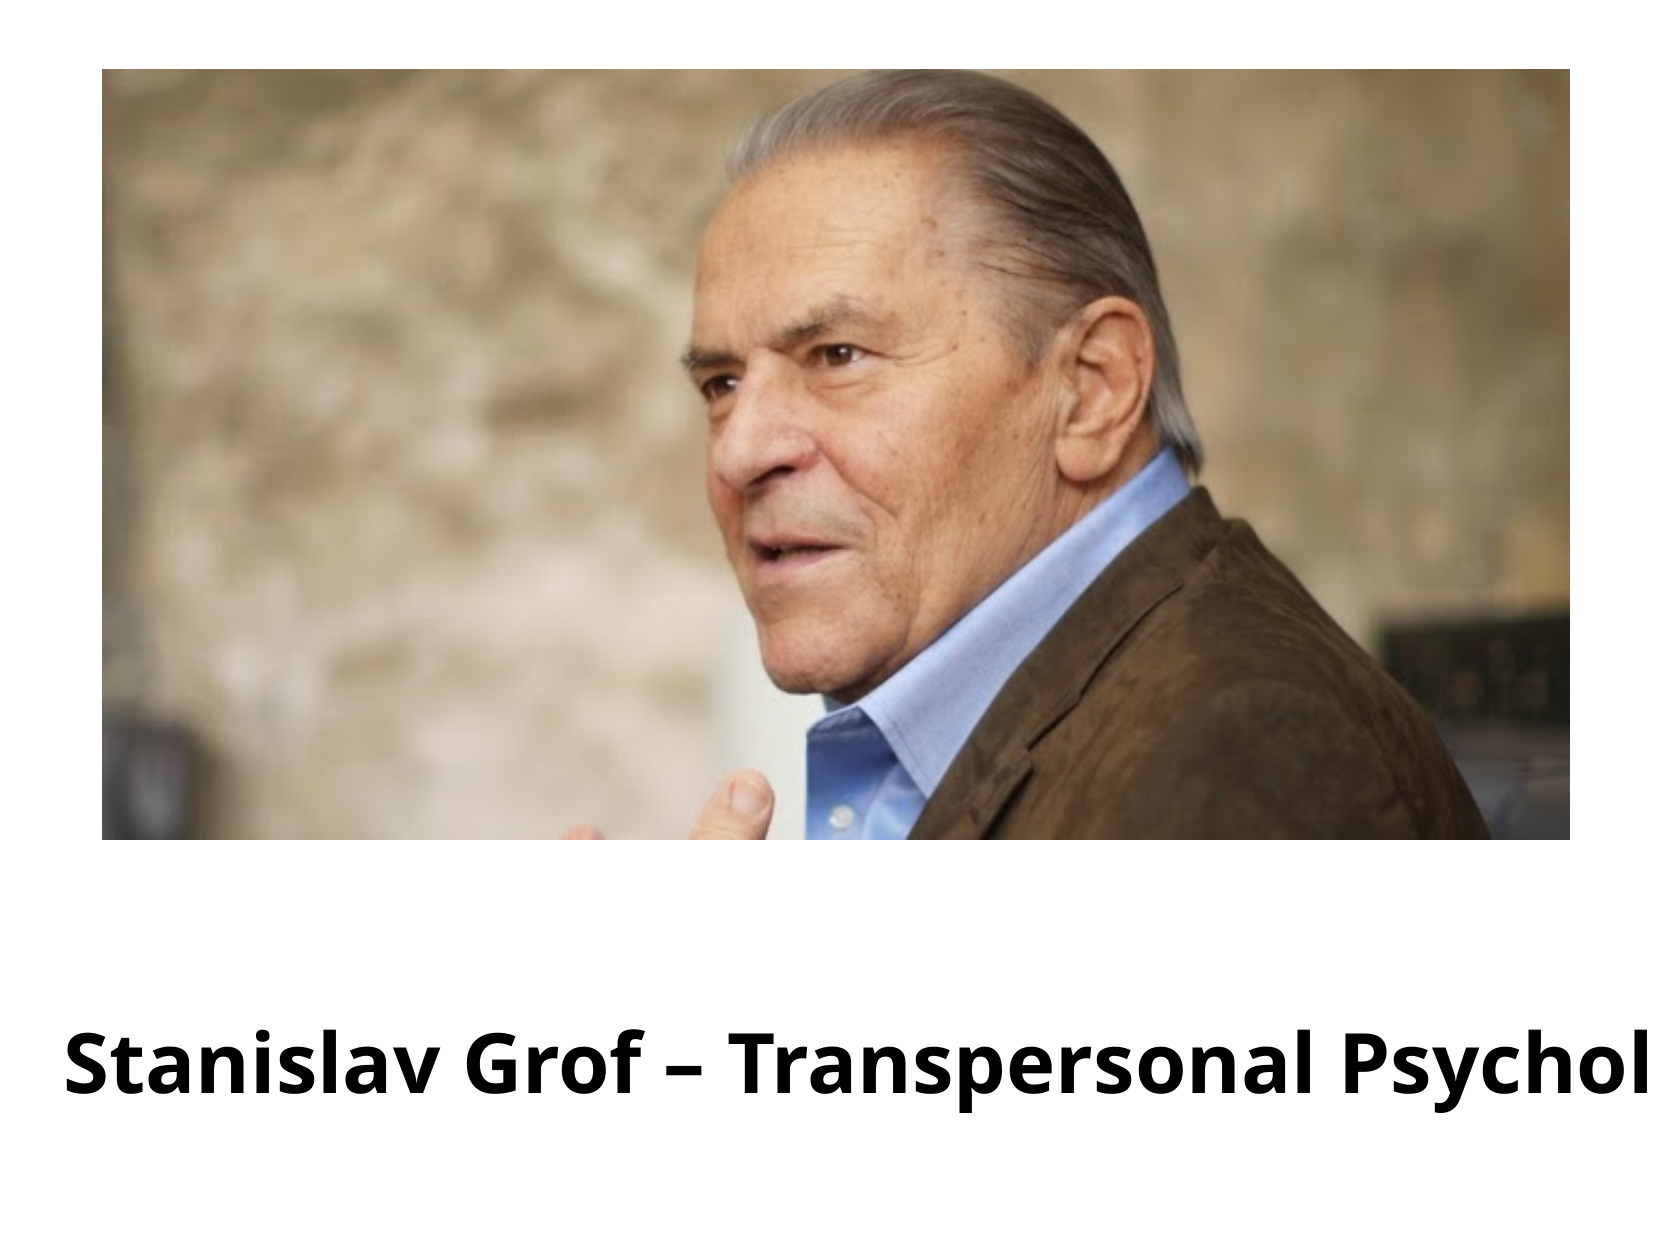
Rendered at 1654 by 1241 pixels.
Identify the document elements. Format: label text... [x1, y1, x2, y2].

picture [102, 69, 1570, 841]
text_box Stanislav Grof – Transpersonal Psychology [49, 996, 1636, 1096]
